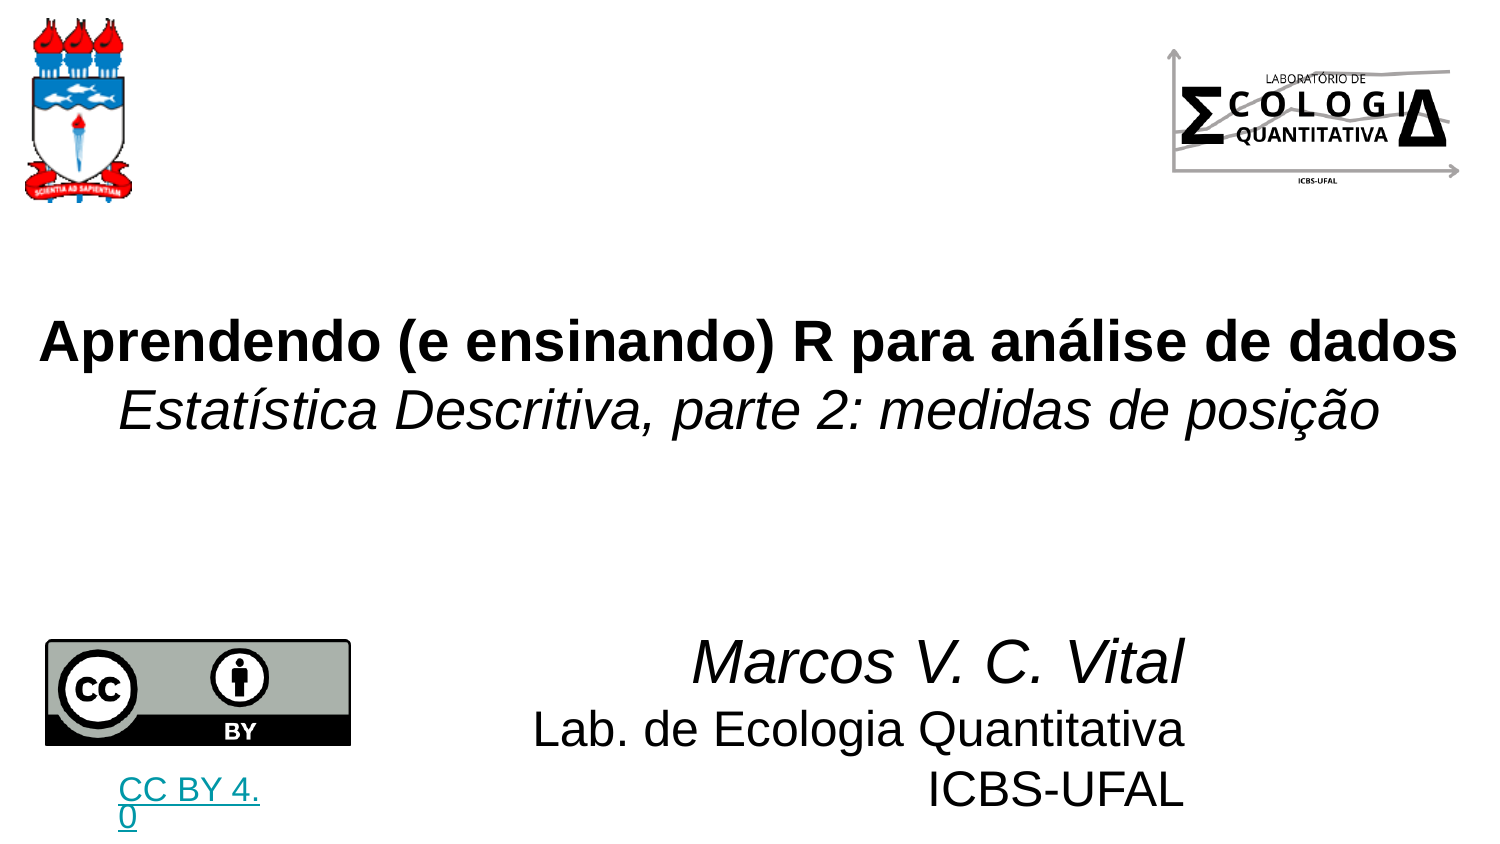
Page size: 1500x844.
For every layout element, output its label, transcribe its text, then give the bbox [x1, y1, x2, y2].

subtitle CC BY 4.0 [103, 760, 294, 826]
text_box Marcos V. C. Vital Lab. de Ecologia Quantitativa ICBS-UFAL [409, 606, 1200, 834]
picture [25, 18, 132, 203]
picture [45, 639, 351, 746]
text_box Aprendendo (e ensinando) R para análise de dados Estatística Descritiva, parte 2: medidas de posição [0, 287, 1500, 528]
picture [1141, 23, 1490, 198]
